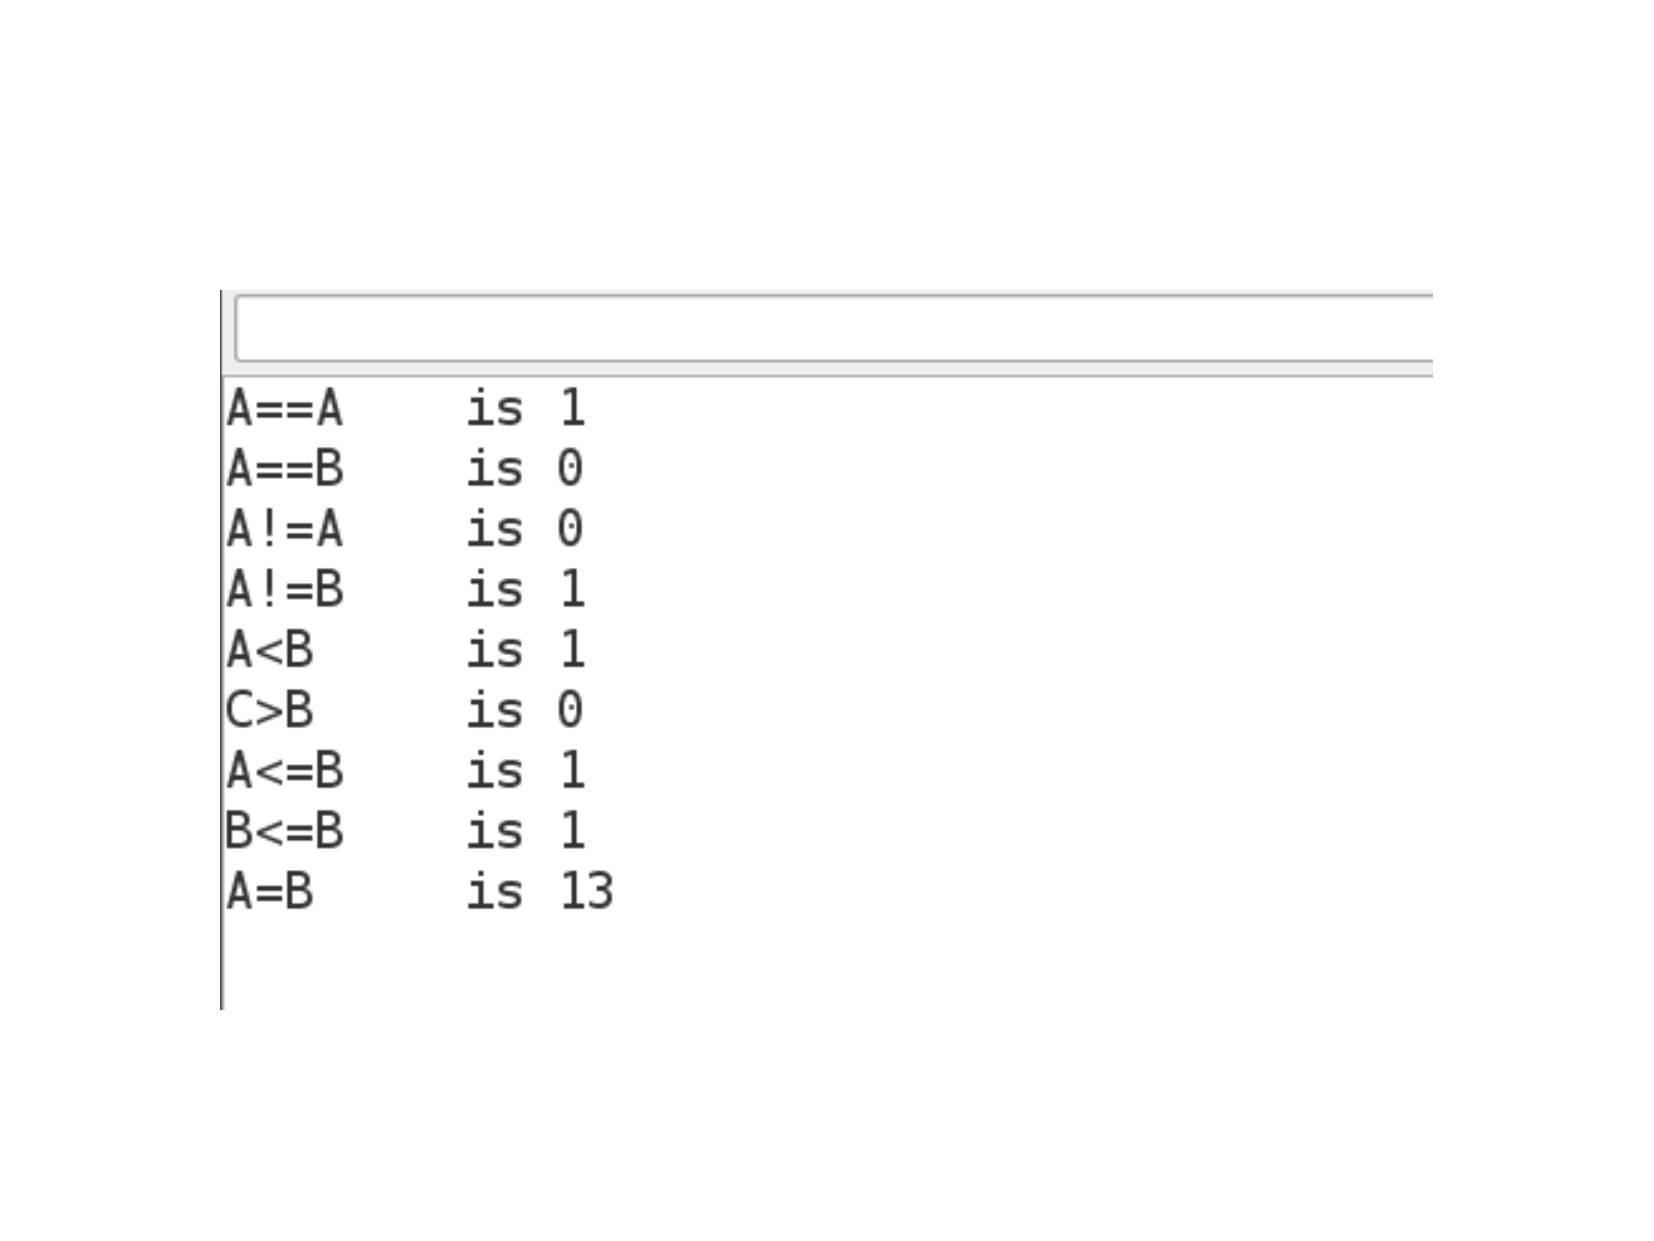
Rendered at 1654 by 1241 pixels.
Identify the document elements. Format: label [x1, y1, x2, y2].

picture [220, 290, 1433, 1010]
